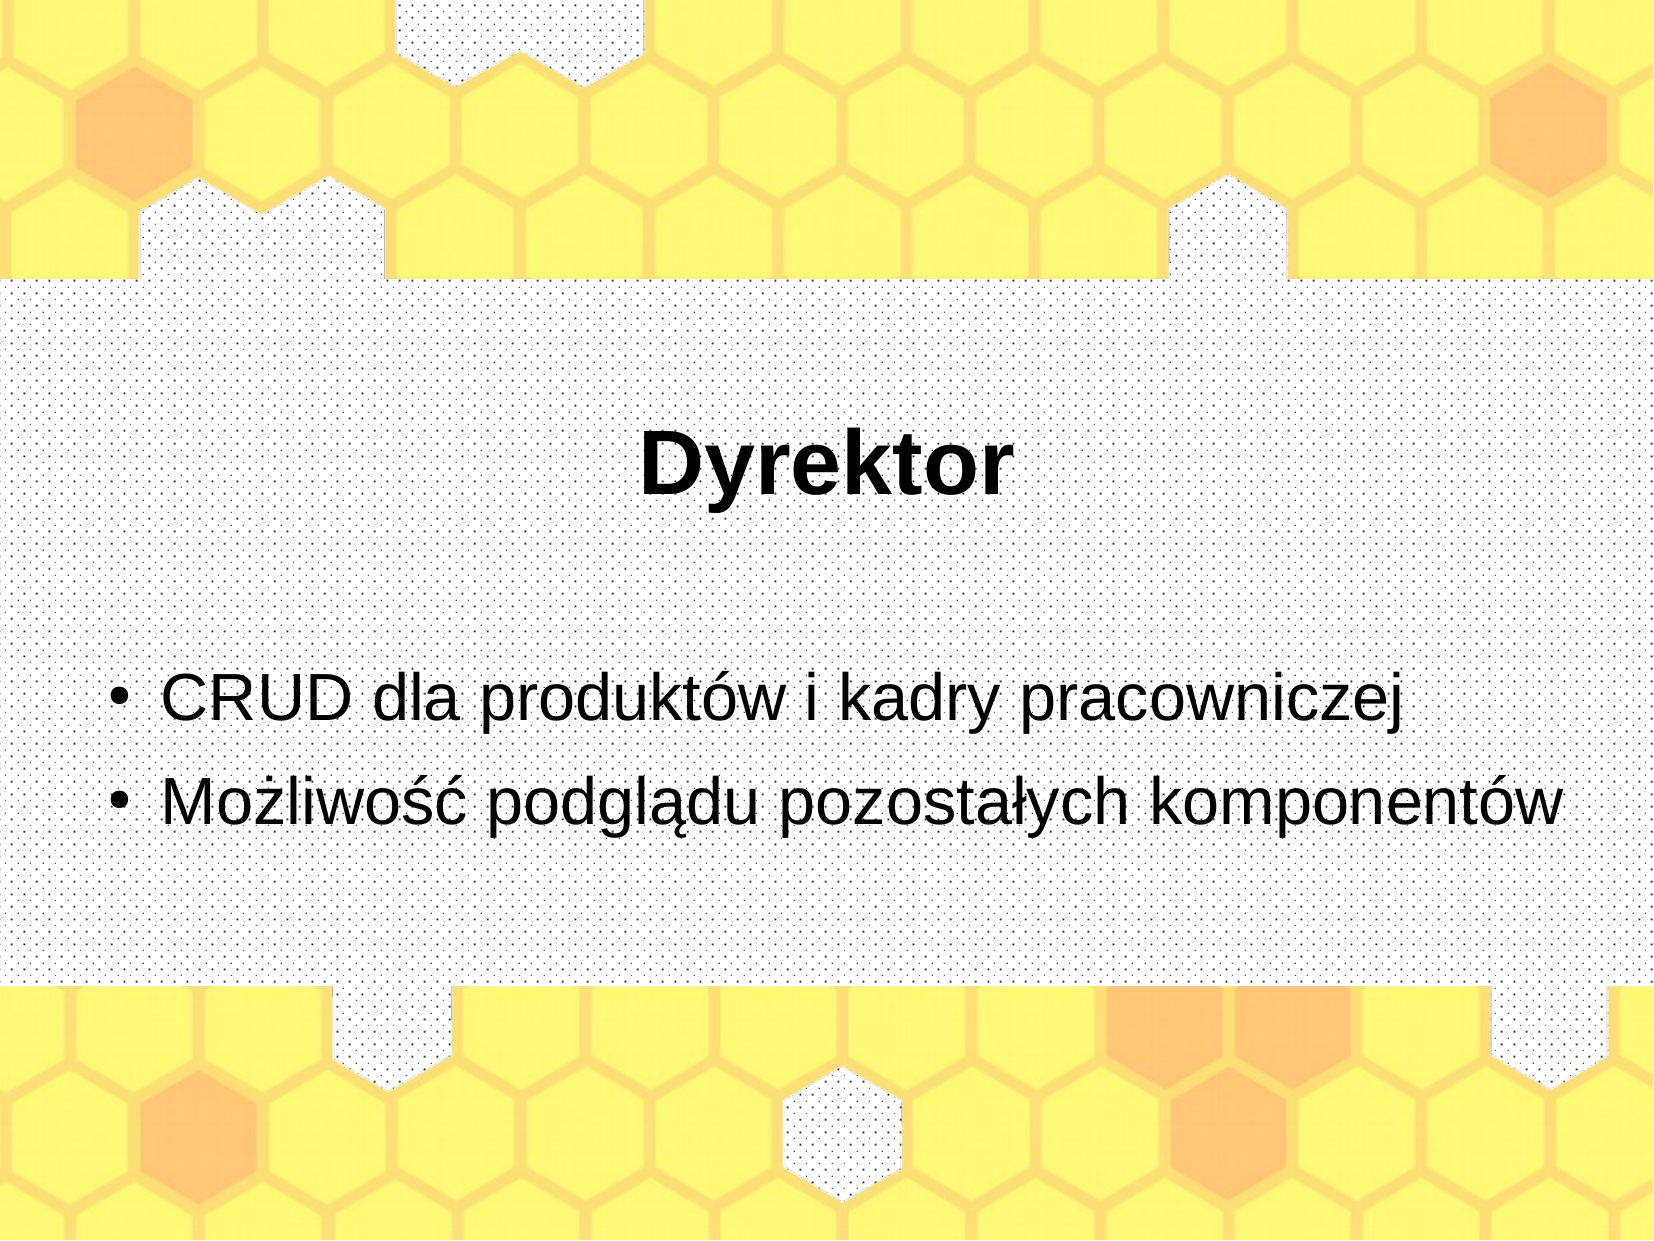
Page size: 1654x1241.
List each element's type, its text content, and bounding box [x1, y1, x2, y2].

title Dyrektor [82, 330, 1571, 597]
picture [0, 0, 1654, 1241]
list CRUD dla produktów i kadry pracowniczej Możliwość podglądu pozostałych komponentów [90, 660, 1579, 849]
